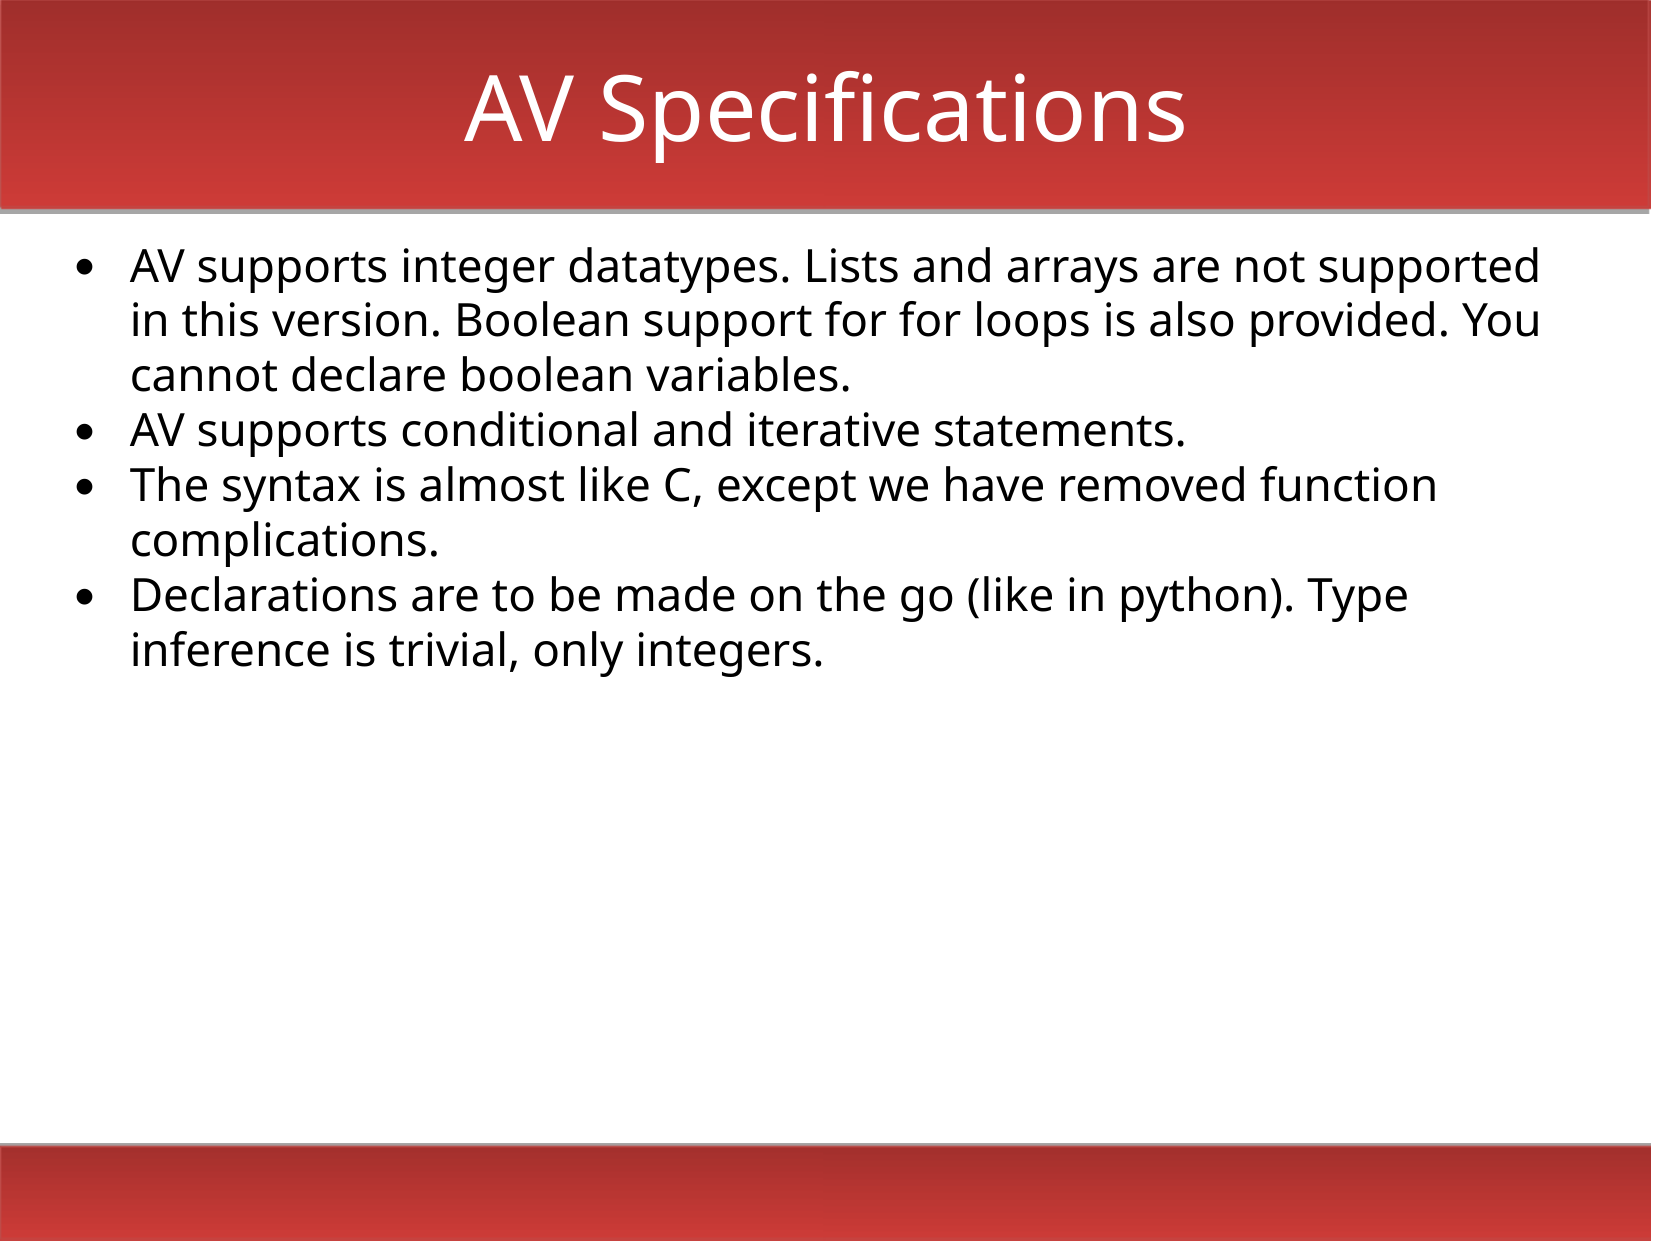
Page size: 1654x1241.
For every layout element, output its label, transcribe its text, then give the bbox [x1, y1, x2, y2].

text_box AV supports integer datatypes. Lists and arrays are not supported in this version. Boolean support for for loops is also provided. You cannot declare boolean variables. AV supports conditional and iterative statements. The syntax is almost like C, except we have removed function complications. Declarations are to be made on the go (like in python). Type inference is trivial, only integers. [58, 236, 1595, 1055]
text_box AV Specifications [58, 31, 1595, 178]
picture [0, 0, 1651, 214]
picture [0, 1143, 1651, 1241]
